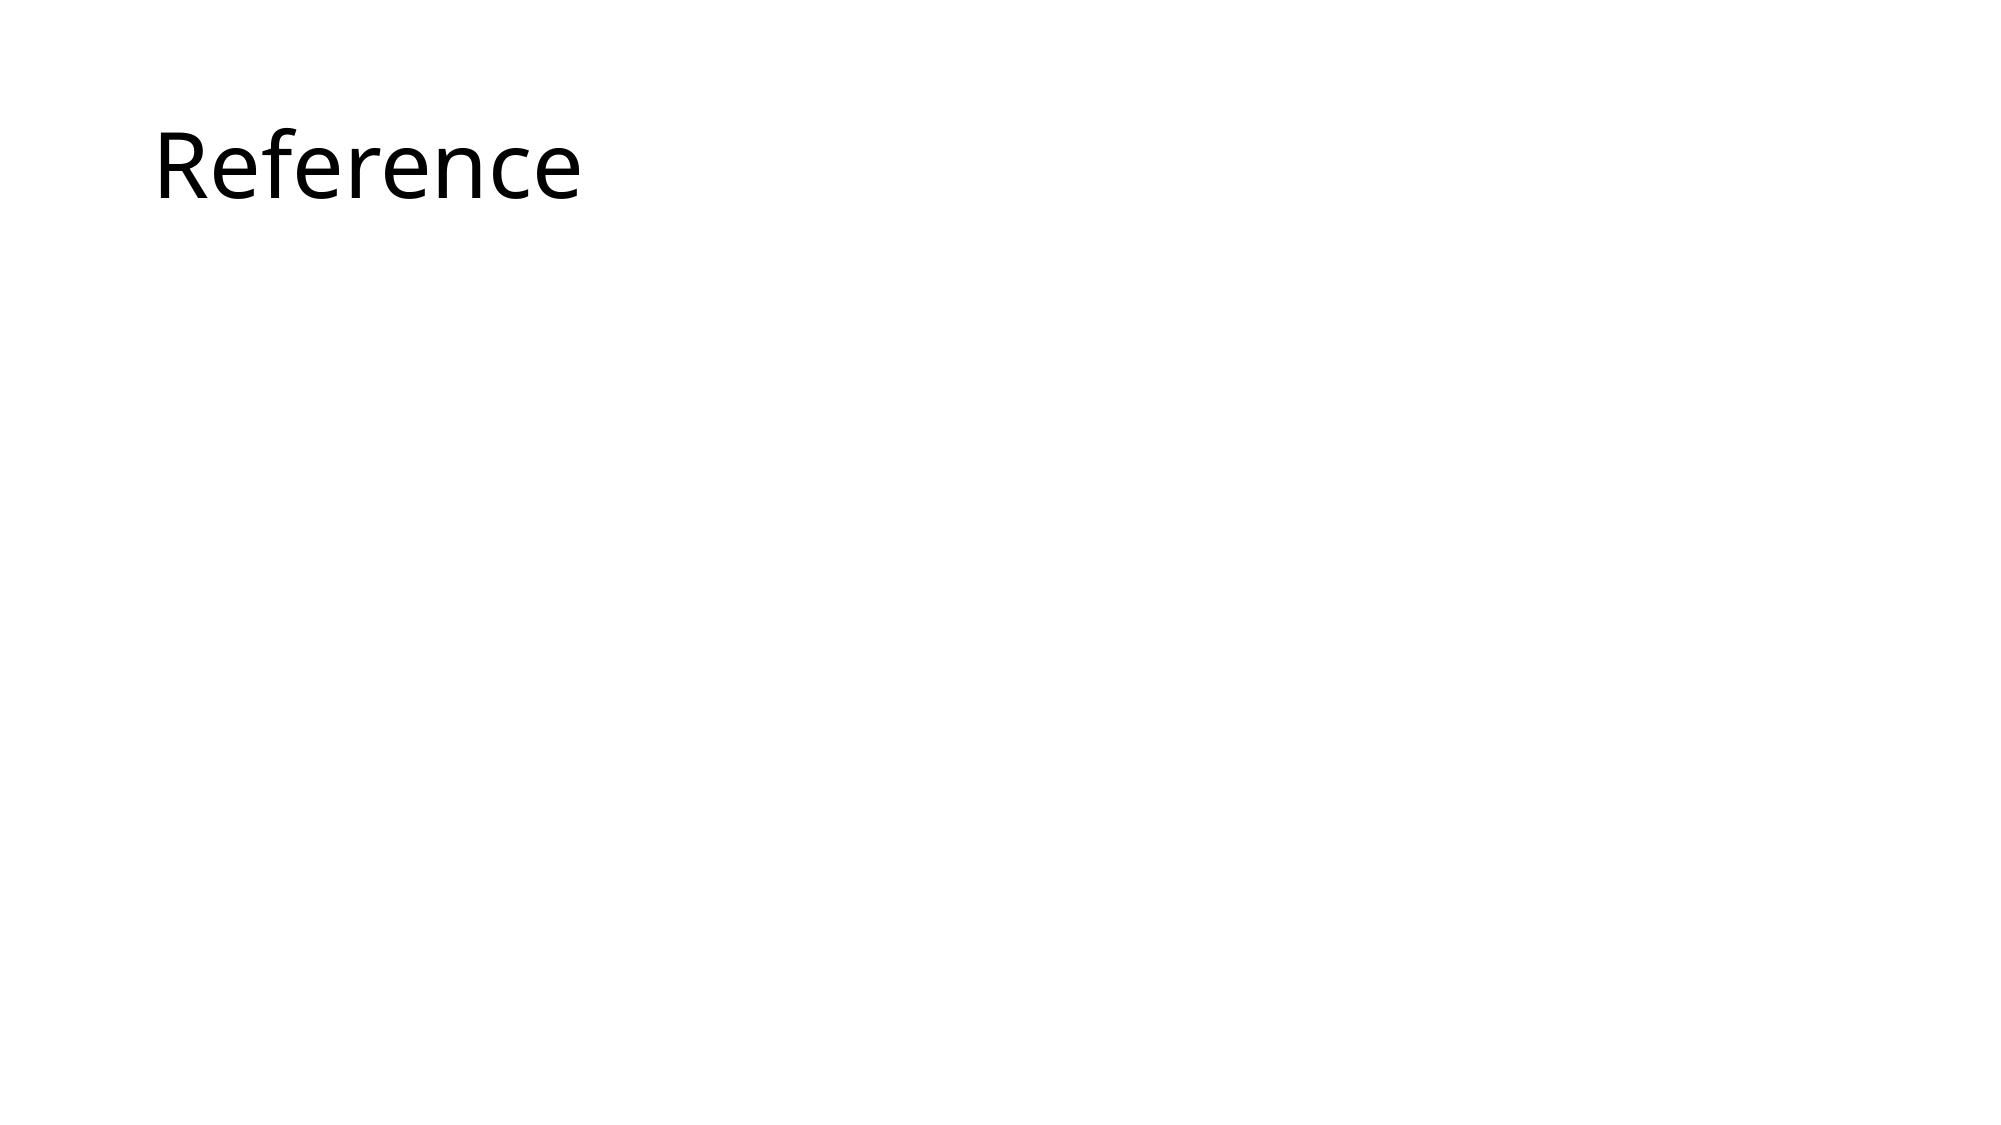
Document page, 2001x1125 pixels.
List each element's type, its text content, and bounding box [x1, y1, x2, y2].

title Reference [137, 59, 1863, 278]
